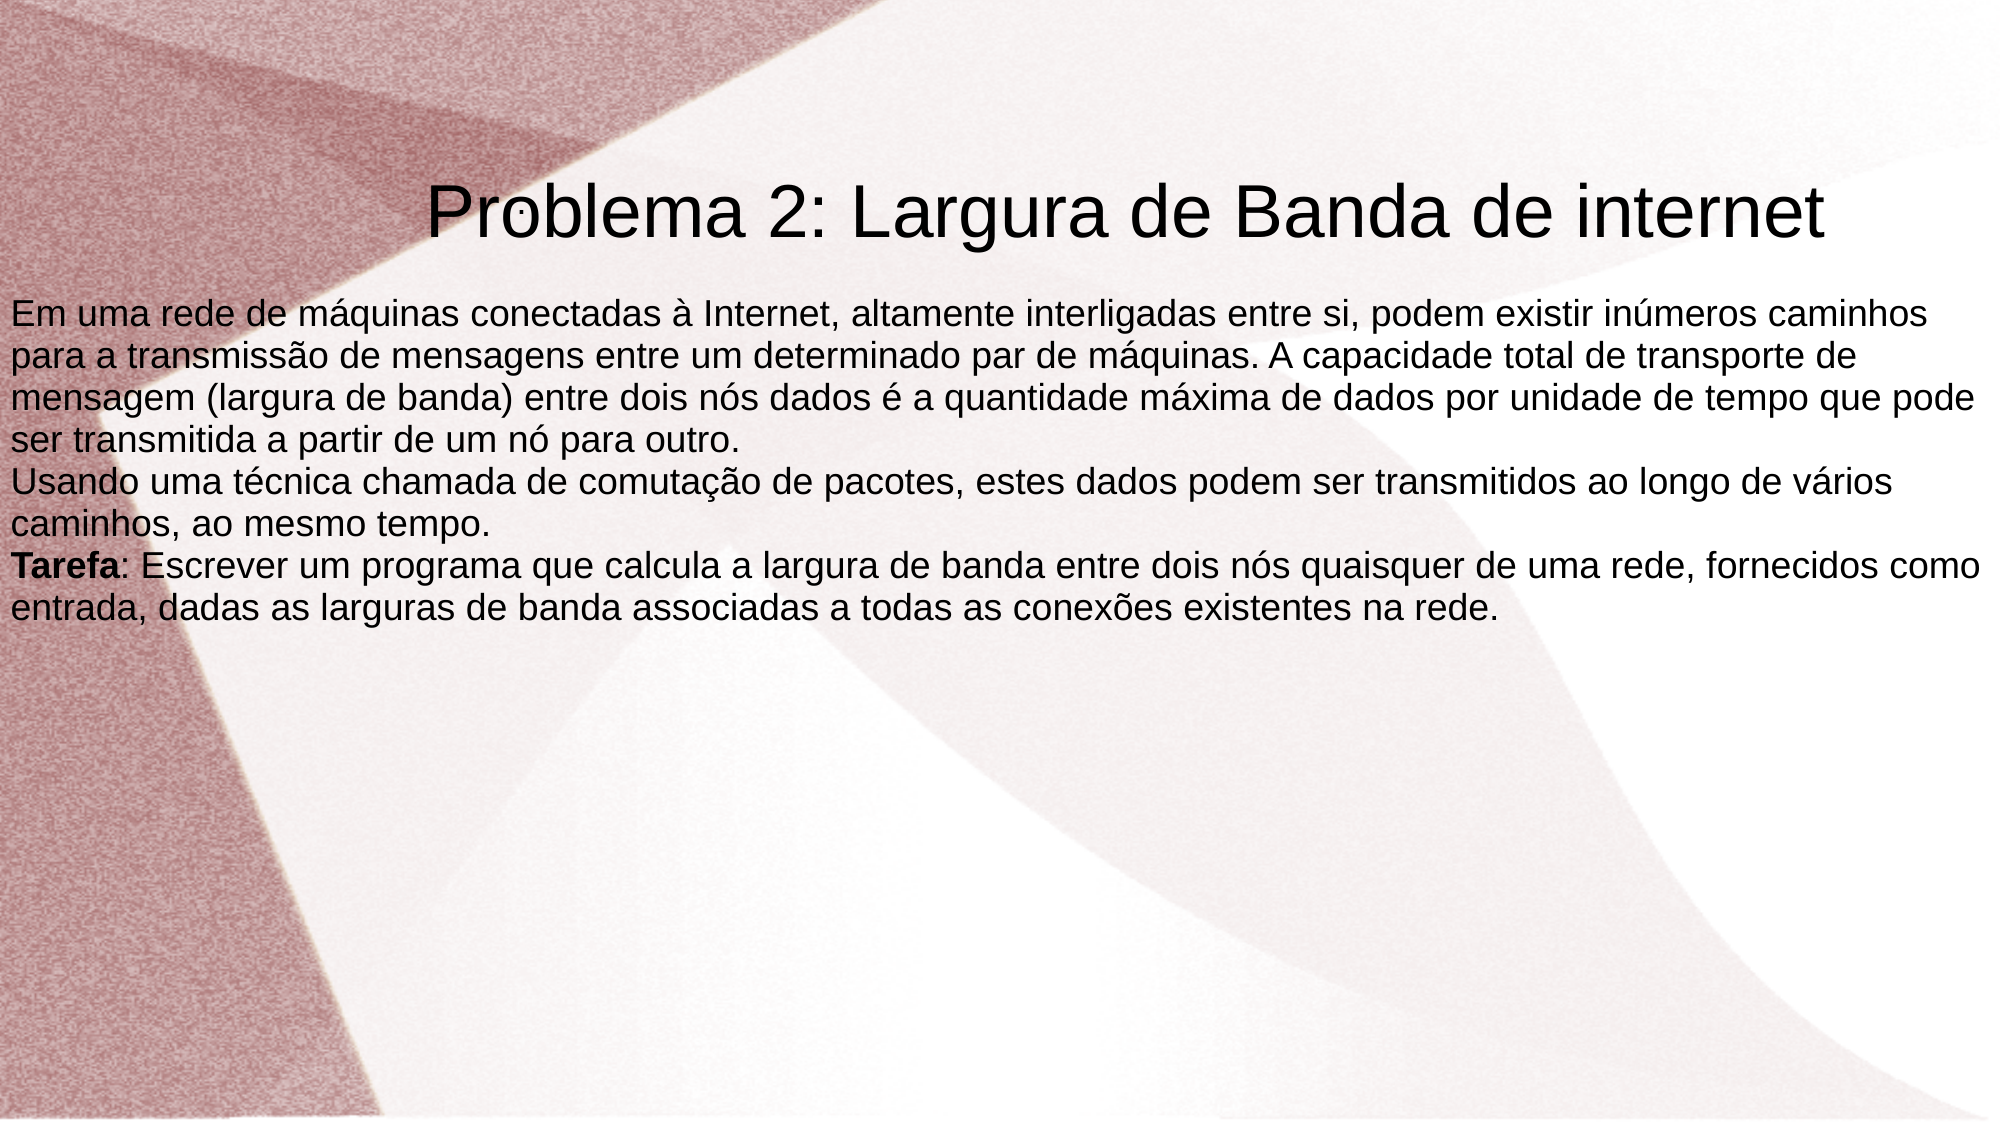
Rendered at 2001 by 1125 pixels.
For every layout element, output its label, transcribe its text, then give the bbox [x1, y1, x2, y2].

text_box Problema 2: Largura de Banda de internet [425, 102, 1888, 285]
text_box Em uma rede de máquinas conectadas à Internet, altamente interligadas entre si, podem existir inúmeros caminhos para a transmissão de mensagens entre um determinado par de máquinas. A capacidade total de transporte de mensagem (largura de banda) entre dois nós dados é a quantidade máxima de dados por unidade de tempo que pode ser transmitida a partir de um nó para outro. Usando uma técnica chamada de comutação de pacotes, estes dados podem ser transmitidos ao longo de vários caminhos, ao mesmo tempo. Tarefa: Escrever um programa que calcula a largura de banda entre dois nós quaisquer de uma rede, fornecidos como entrada, dadas as larguras de banda associadas a todas as conexões existentes na rede. [0, 285, 1997, 636]
text_box . [501, 169, 542, 227]
picture [0, 0, 2001, 1125]
